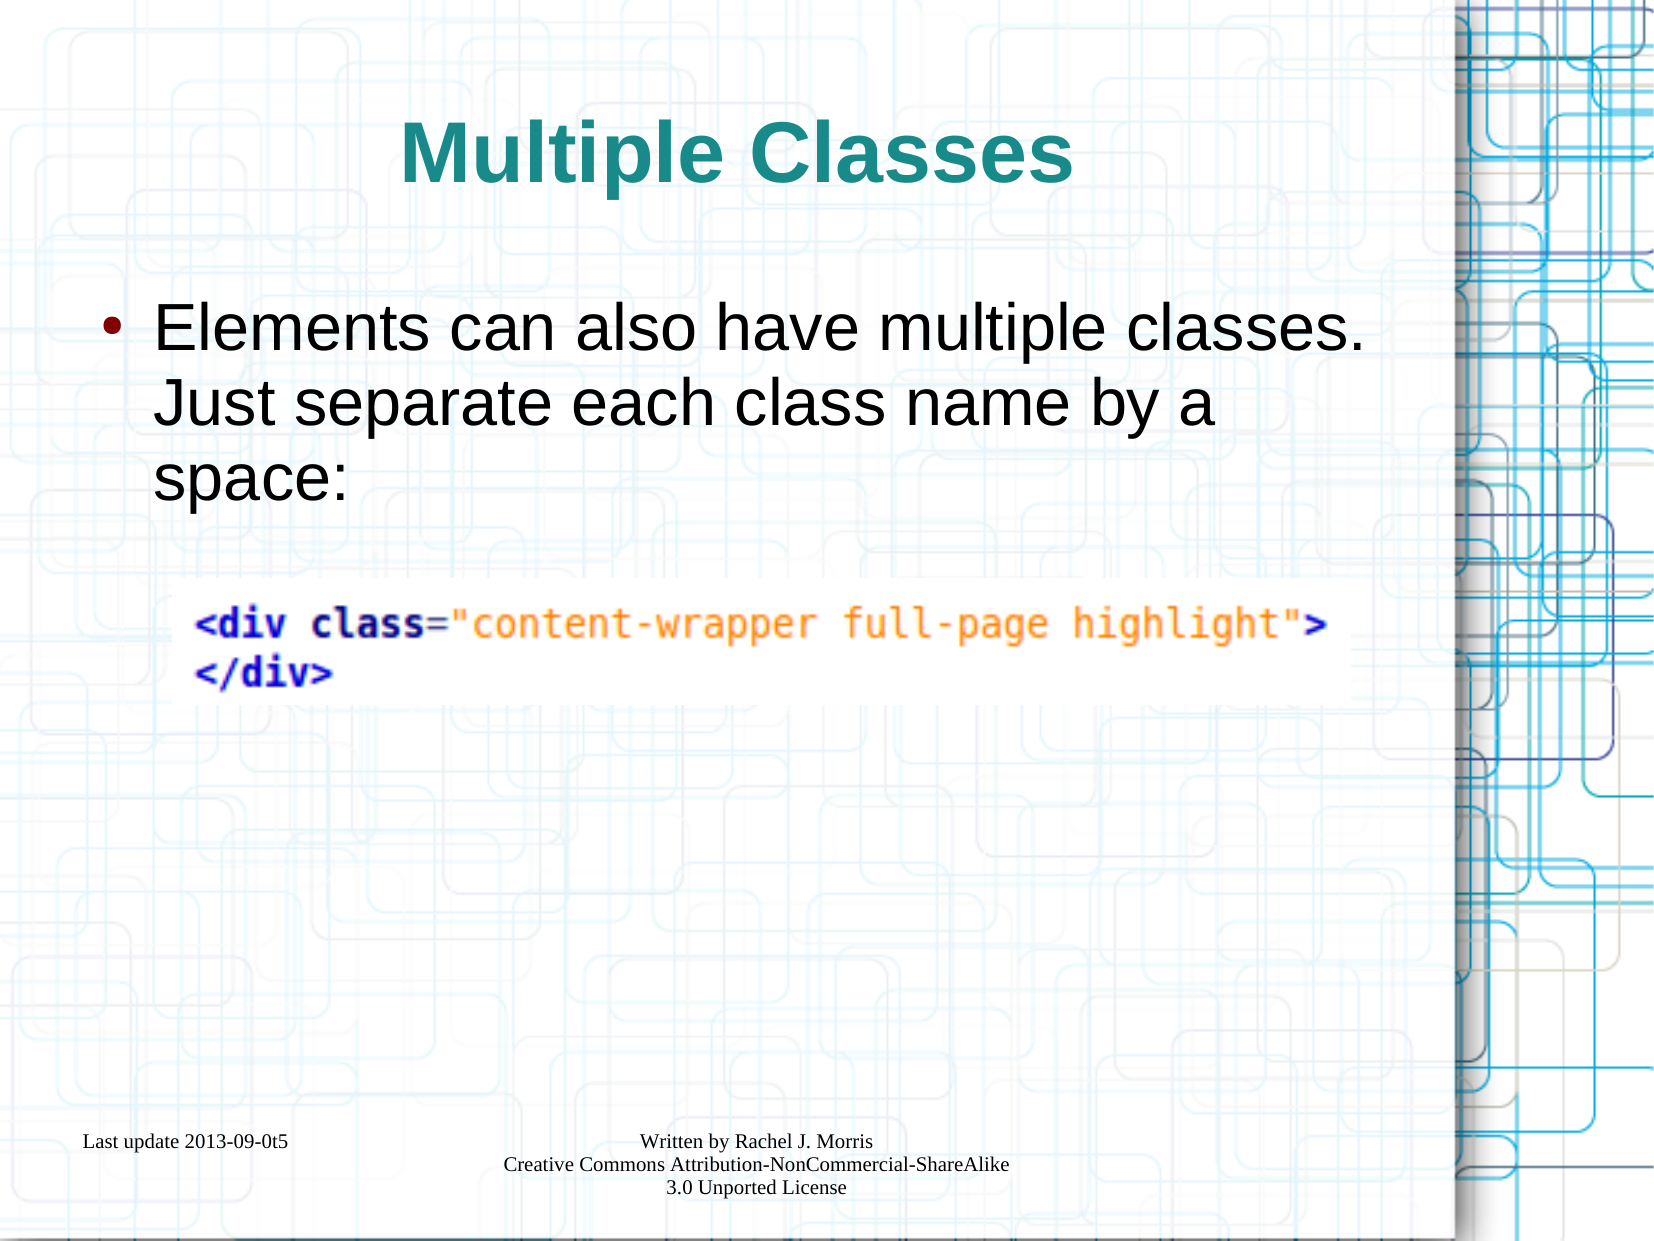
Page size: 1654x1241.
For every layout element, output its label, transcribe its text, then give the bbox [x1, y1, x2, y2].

picture [0, 0, 1654, 1241]
list Elements can also have multiple classes. Just separate each class name by a space: [82, 290, 1418, 1010]
title Multiple Classes [59, 49, 1418, 257]
